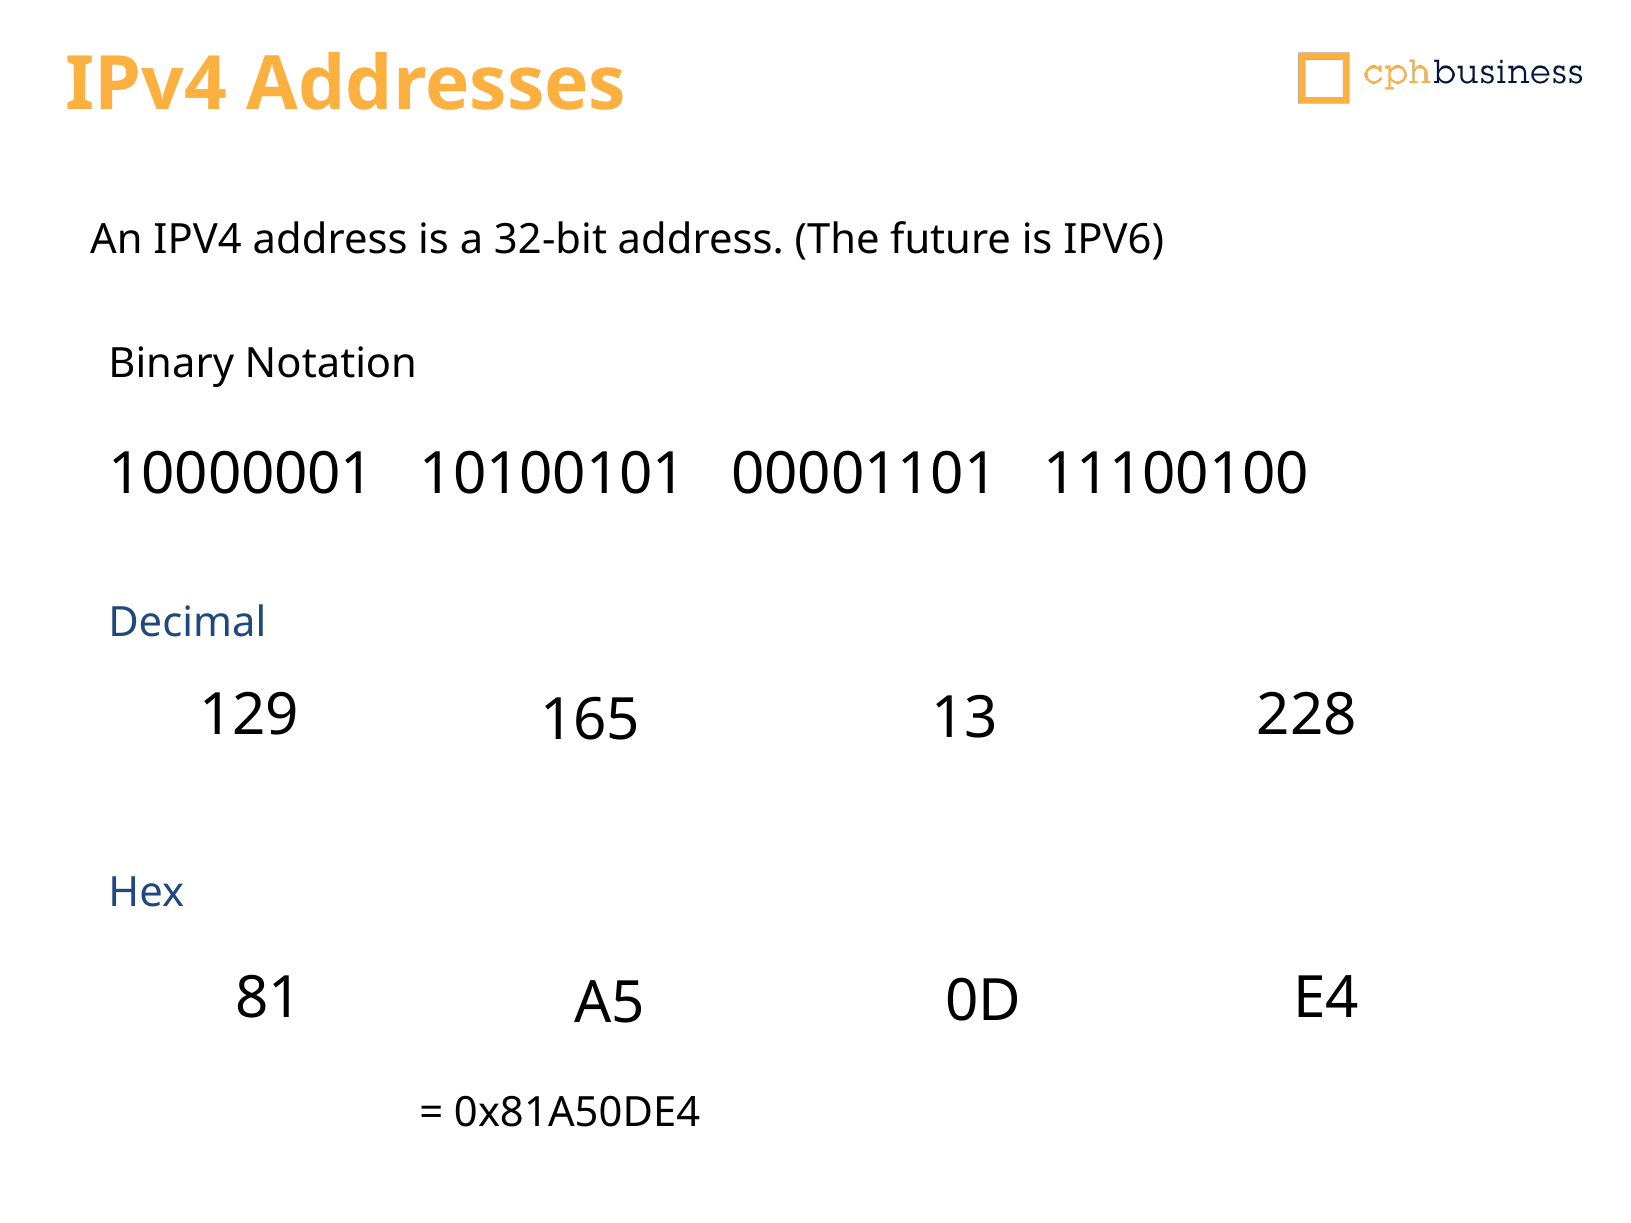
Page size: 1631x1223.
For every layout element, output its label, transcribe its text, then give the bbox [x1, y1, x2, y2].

text_box 228 [1151, 668, 1463, 755]
text_box 13 [808, 671, 1120, 758]
text_box 0D [828, 954, 1140, 1041]
text_box IPv4 Addresses [50, 26, 1385, 150]
text_box A5 [502, 956, 717, 1042]
text_box Binary Notation 10000001 10100101 00001101 11100100 [93, 327, 1560, 514]
text_box Decimal [93, 587, 1560, 653]
text_box An IPV4 address is a 32-bit address. (The future is IPV6) [75, 204, 1307, 270]
text_box = 0x81A50DE4 [404, 1077, 1220, 1143]
picture [1247, 1, 1631, 155]
text_box E4 [1170, 951, 1483, 1037]
text_box 81 [112, 951, 425, 1037]
text_box 129 [93, 668, 405, 755]
text_box Hex [93, 840, 269, 926]
text_box 165 [483, 673, 697, 759]
